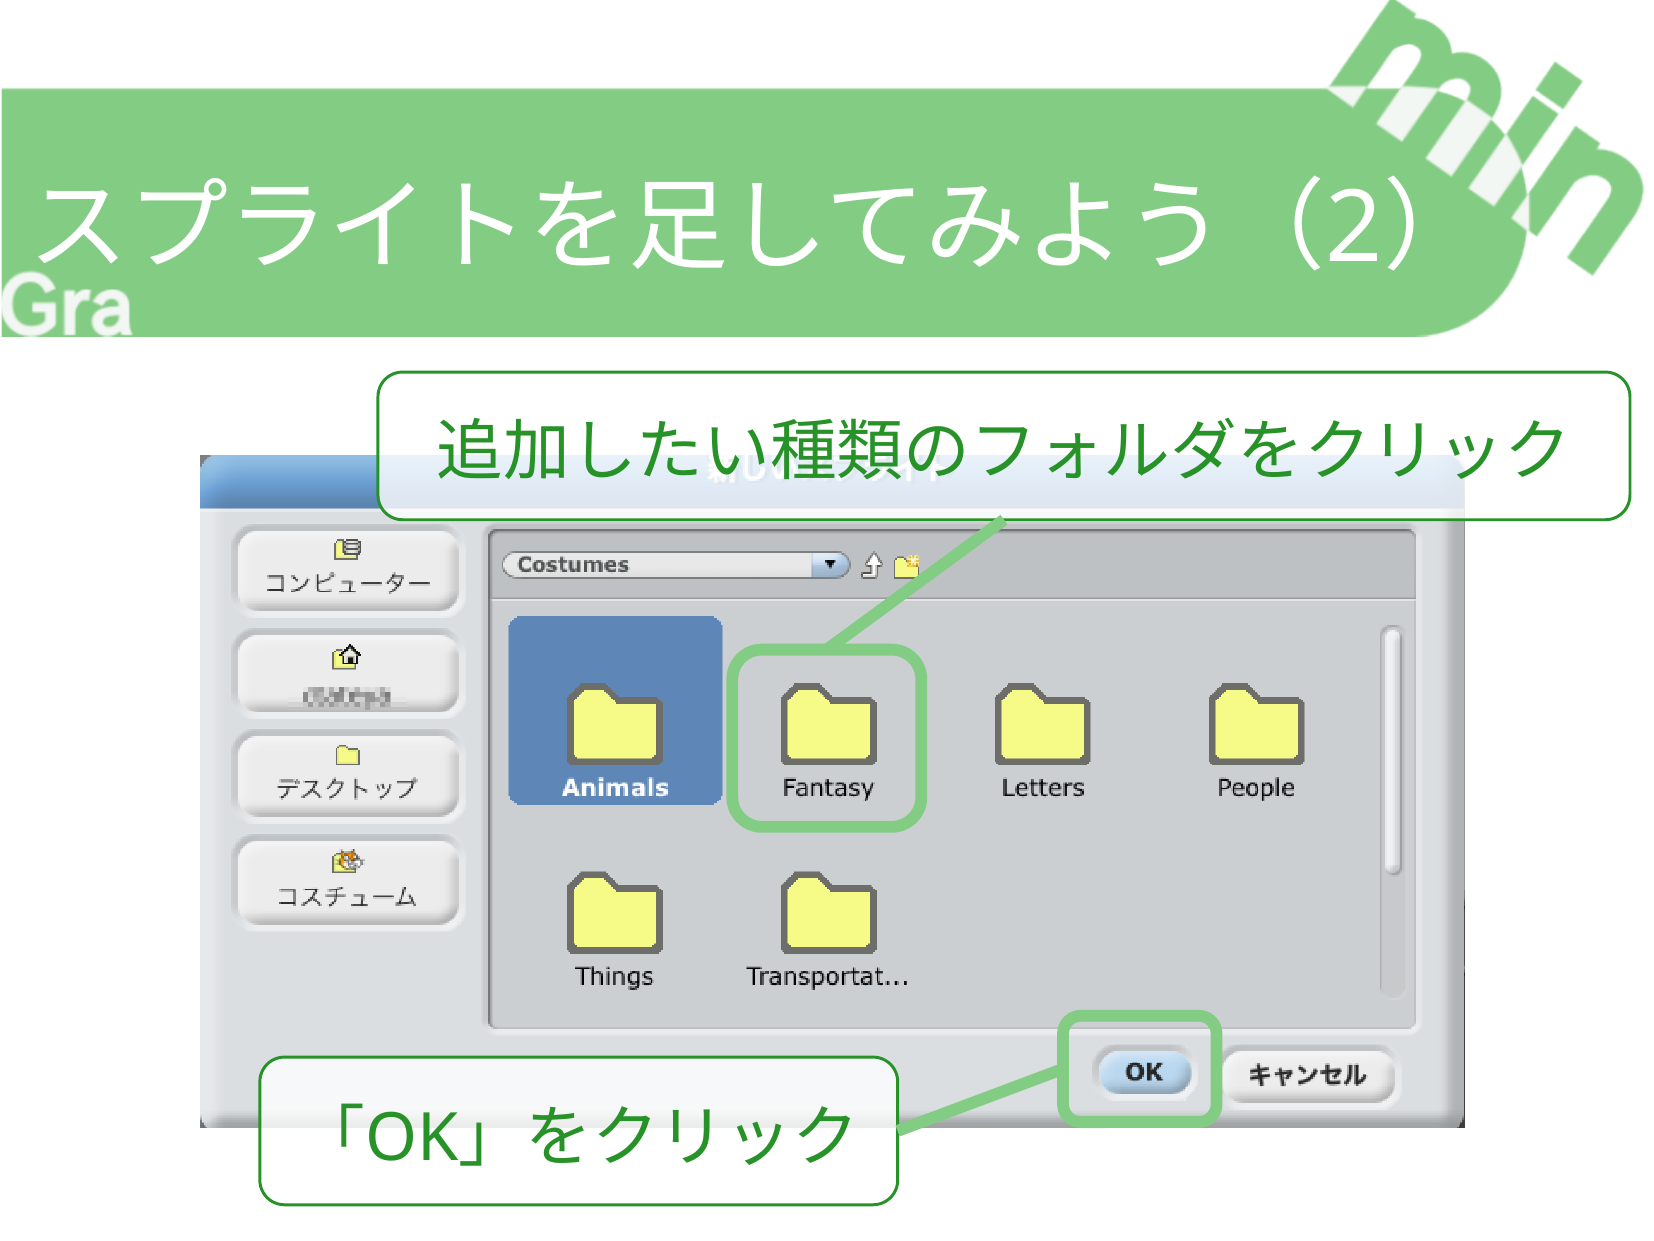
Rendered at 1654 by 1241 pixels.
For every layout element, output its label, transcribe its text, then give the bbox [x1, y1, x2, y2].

text_box 「OK」をクリック [259, 1057, 898, 1205]
picture [923, 1078, 1080, 1129]
title スプライトを足してみよう（2） [11, 134, 1501, 303]
picture [1069, 1022, 1210, 1116]
text_box 追加したい種類のフォルダをクリック [377, 372, 1630, 520]
picture [1, 0, 1654, 337]
picture [200, 455, 1465, 1129]
picture [739, 656, 915, 820]
